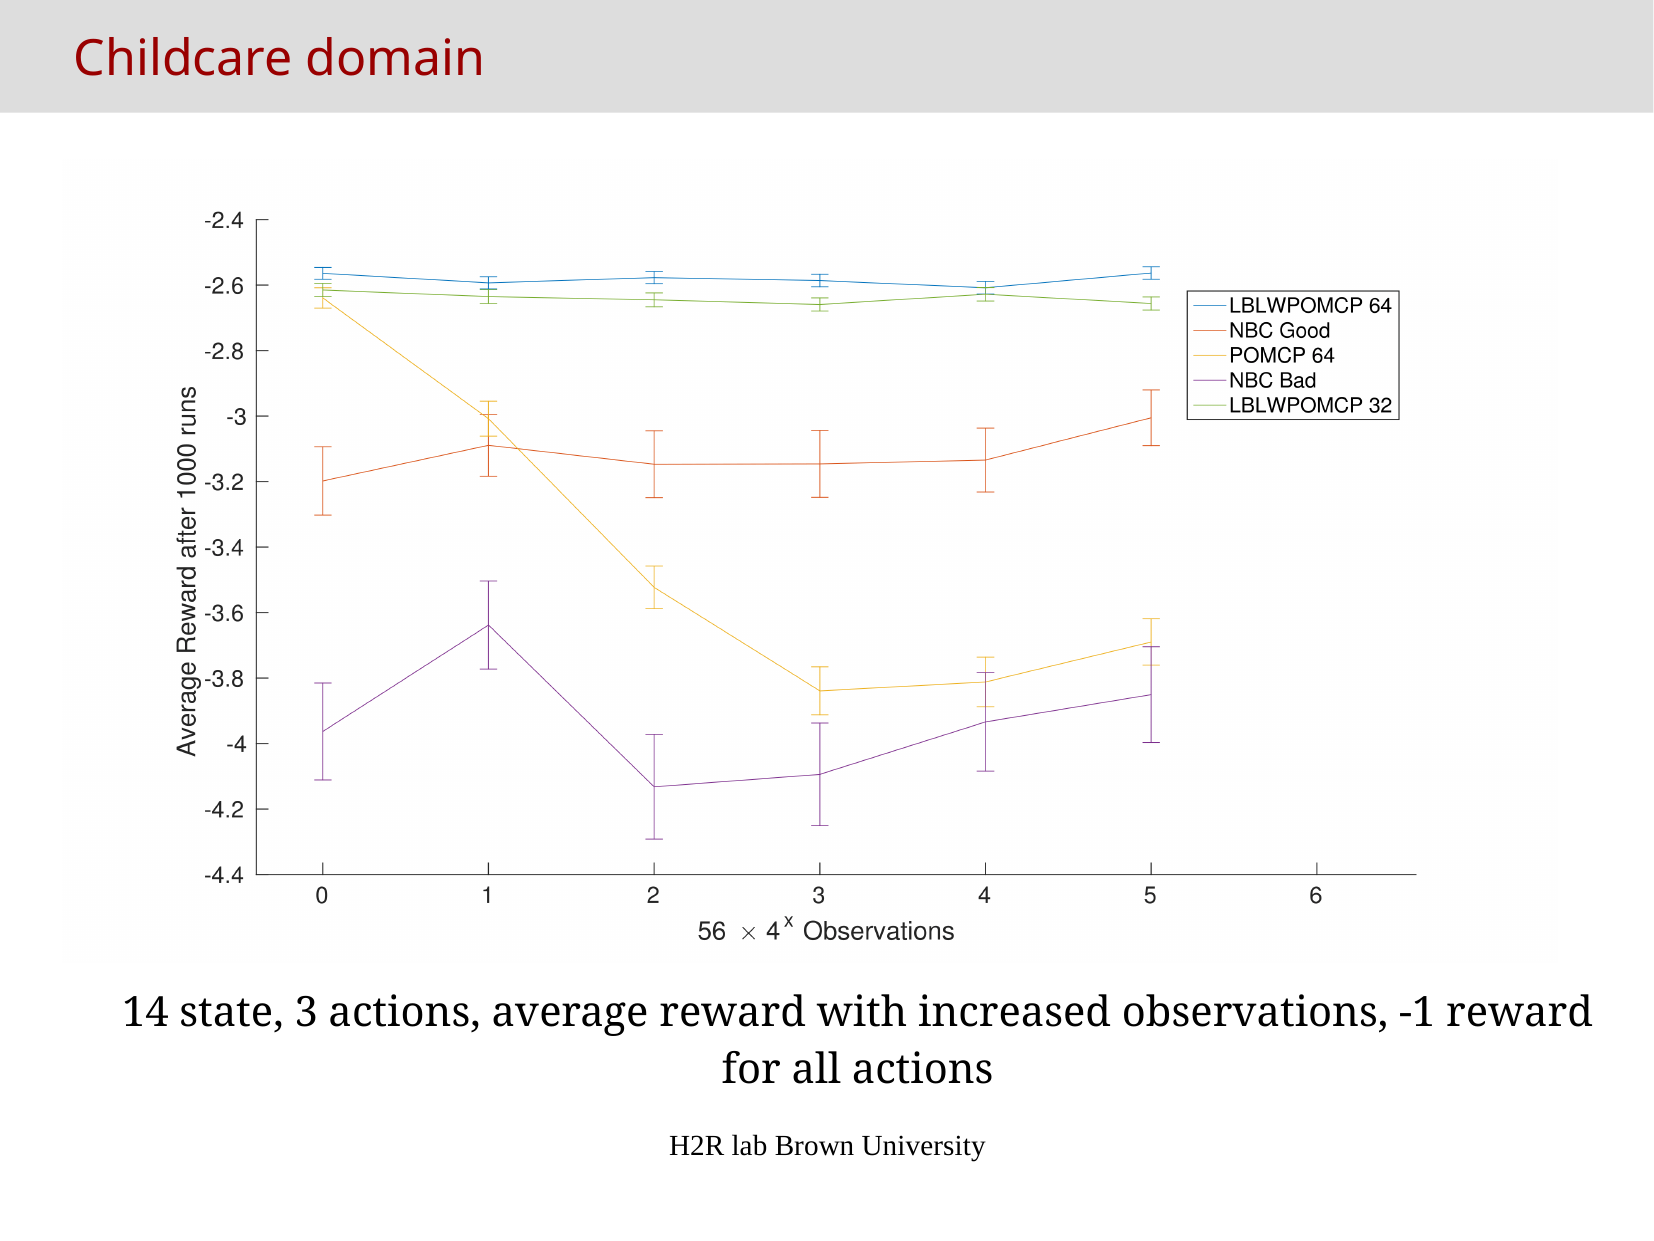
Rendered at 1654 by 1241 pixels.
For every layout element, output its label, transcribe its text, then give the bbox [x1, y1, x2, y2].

list 14 state, 3 actions, average reward with increased observations, -1 reward for all actions [46, 981, 1598, 1136]
title Childcare domain [0, 0, 1654, 113]
list [46, 1136, 1598, 1154]
picture [62, 159, 1558, 963]
